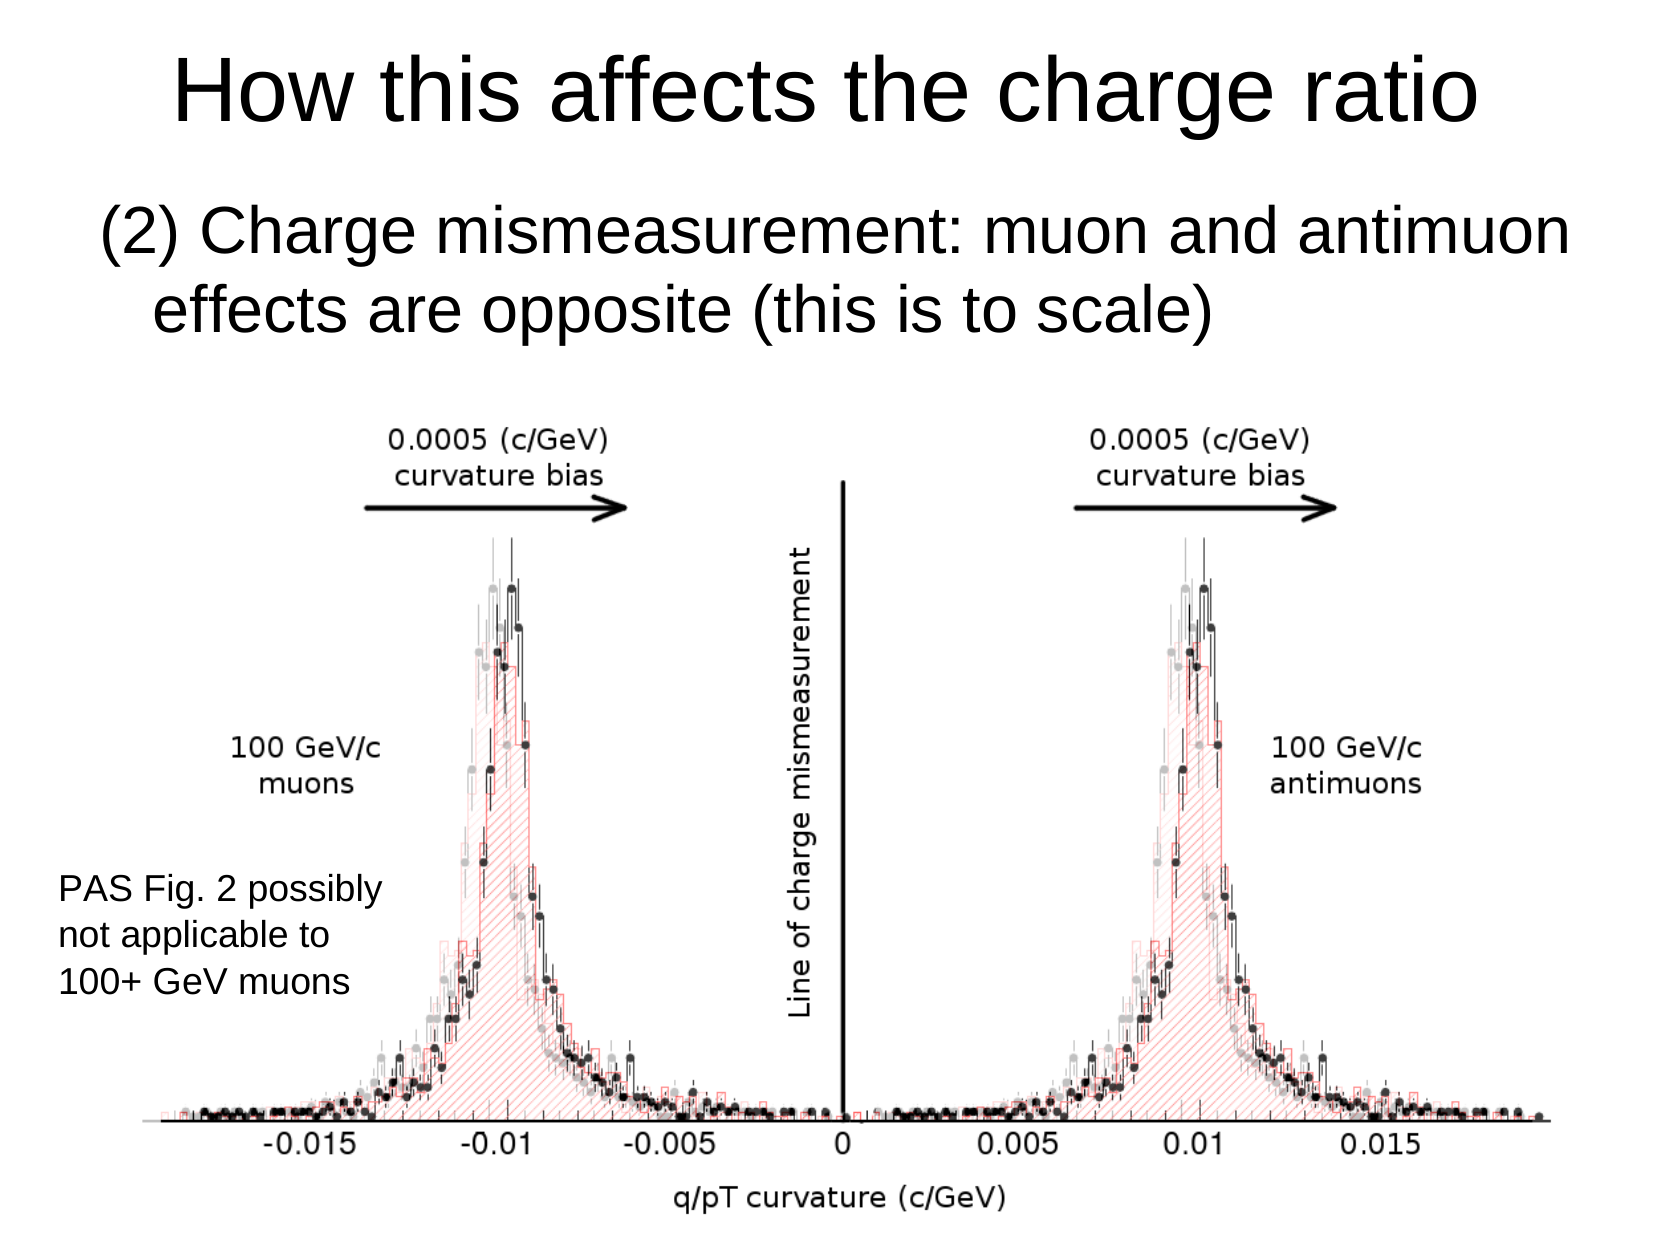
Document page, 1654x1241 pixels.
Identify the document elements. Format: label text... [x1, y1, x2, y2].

picture [112, 418, 1628, 1241]
list (2) Charge mismeasurement: muon and antimuon effects are opposite (this is to scale)‏ [82, 189, 1613, 368]
text_box PAS Fig. 2 possibly not applicable to 100+ GeV muons [43, 854, 419, 1009]
title How this affects the charge ratio [82, 0, 1571, 185]
